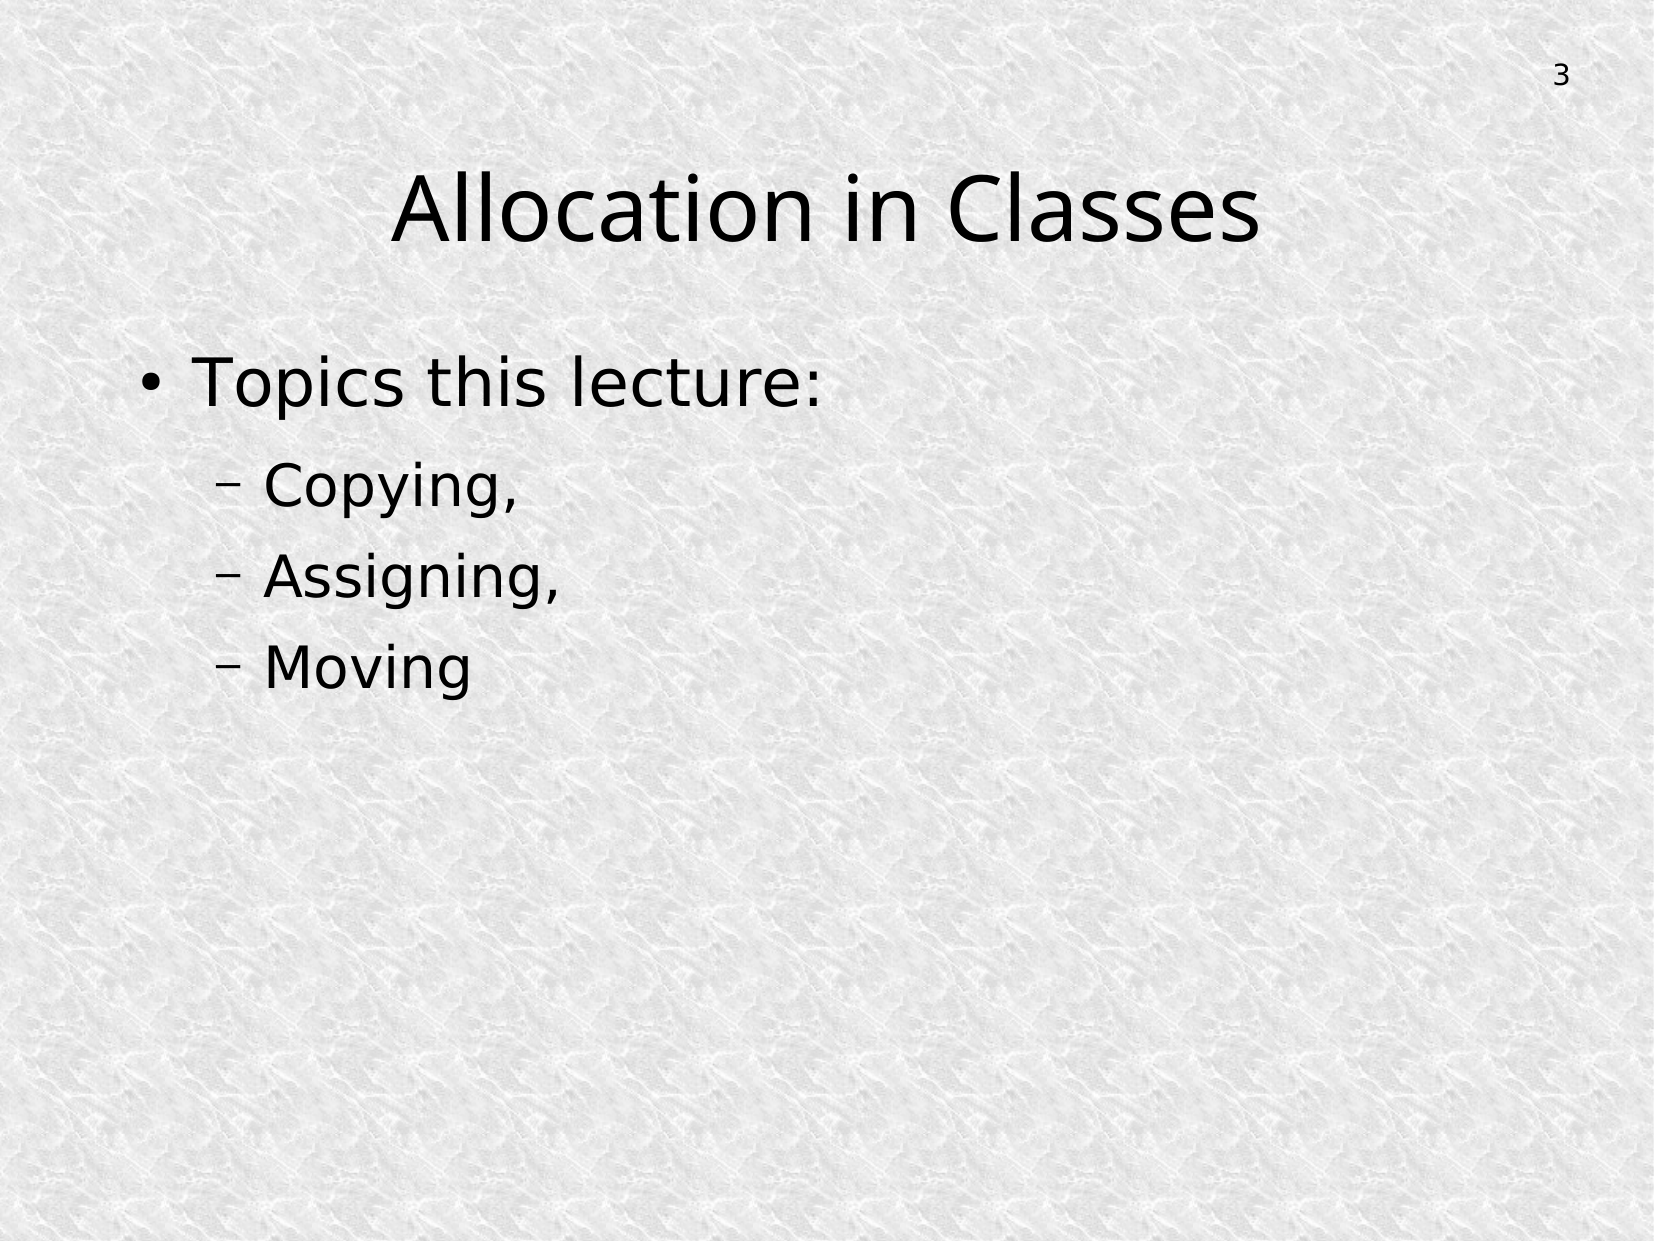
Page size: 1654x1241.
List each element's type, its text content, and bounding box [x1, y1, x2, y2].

picture [0, 0, 1654, 1241]
list Topics this lecture: Copying, Assigning, Moving [121, 344, 1534, 1127]
title Allocation in Classes [121, 102, 1534, 310]
